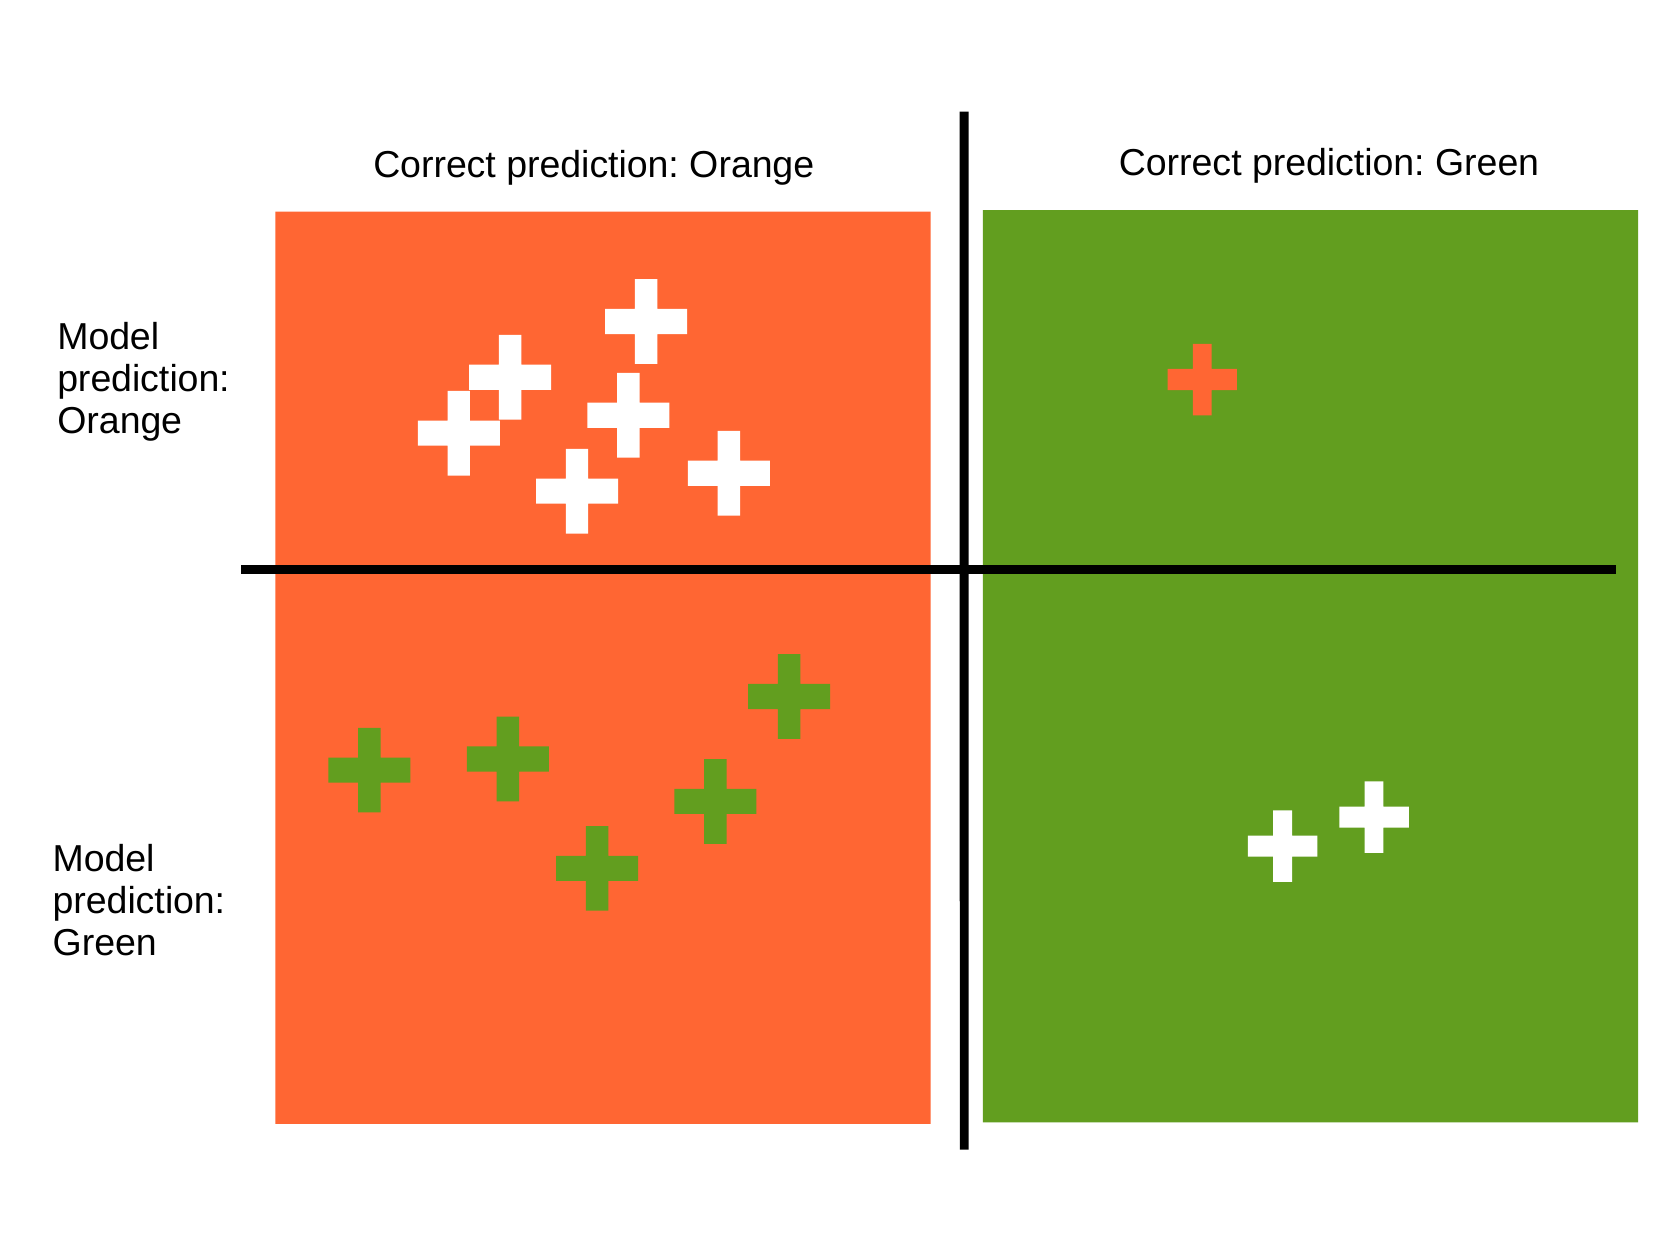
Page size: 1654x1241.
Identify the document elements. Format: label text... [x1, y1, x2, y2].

text_box Correct prediction: Orange [358, 136, 830, 193]
text_box Model prediction: Orange [42, 308, 256, 449]
text_box [275, 211, 931, 565]
text_box Correct prediction: Green [1104, 133, 1554, 191]
text_box [275, 574, 931, 1124]
text_box Model prediction: Green [38, 830, 251, 972]
text_box [982, 210, 1639, 1123]
